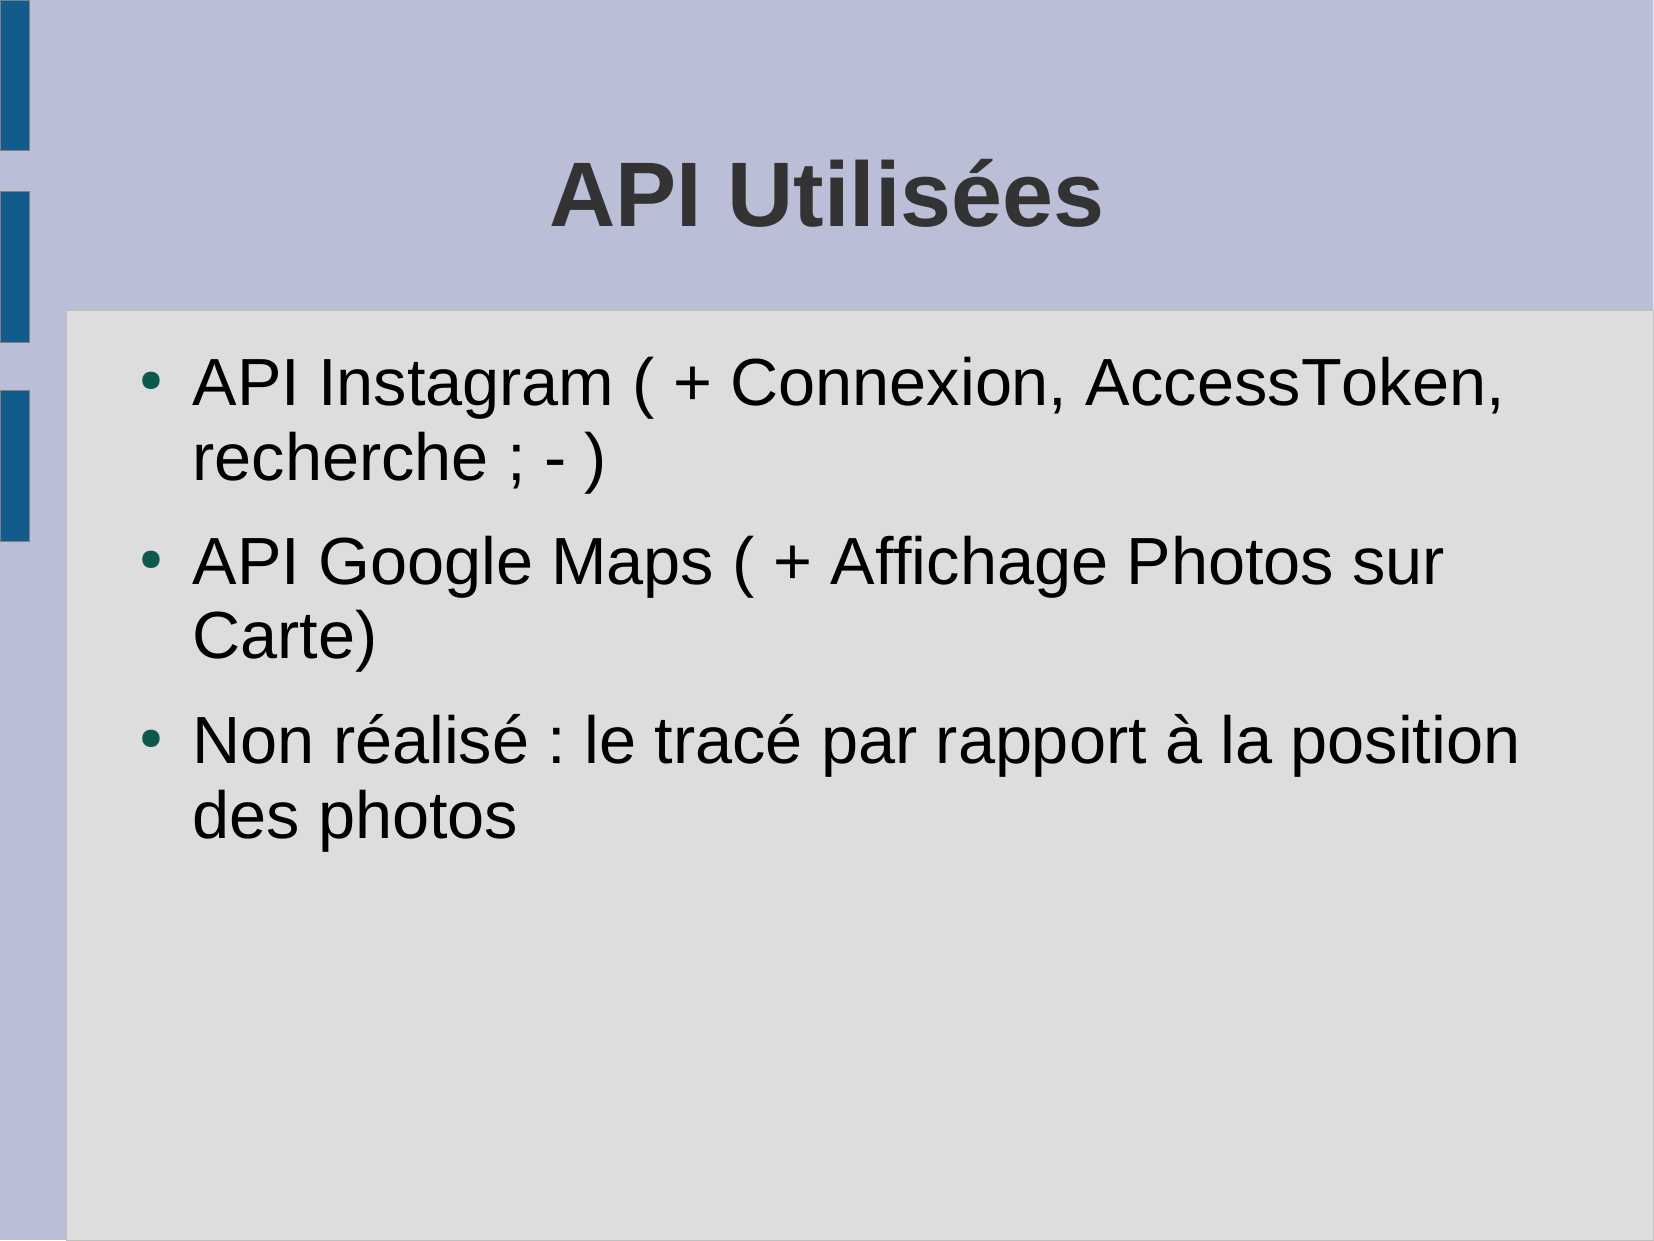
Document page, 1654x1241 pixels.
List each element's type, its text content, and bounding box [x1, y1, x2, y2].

title API Utilisées [121, 91, 1534, 299]
list API Instagram ( + Connexion, AccessToken, recherche ; - ) API Google Maps ( + Affichage Photos sur Carte) Non réalisé : le tracé par rapport à la position des photos [121, 344, 1534, 1127]
